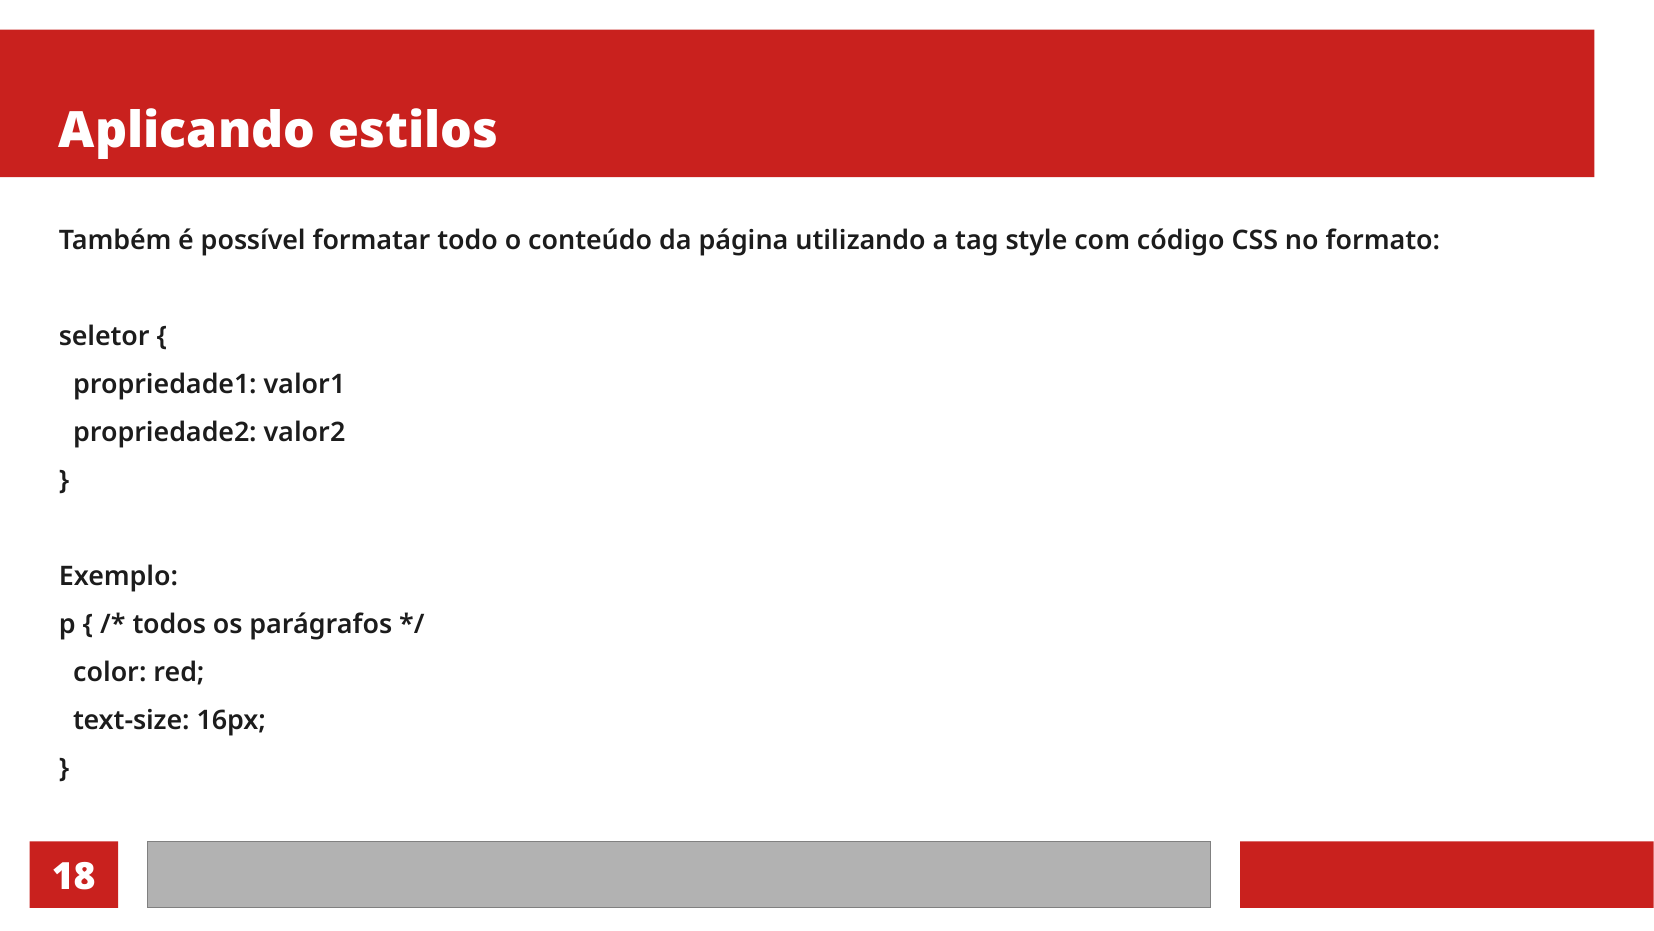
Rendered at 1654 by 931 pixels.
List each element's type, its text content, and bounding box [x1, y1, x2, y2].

title Aplicando estilos [59, 44, 1595, 163]
list Também é possível formatar todo o conteúdo da página utilizando a tag style com código CSS no formato: seletor { propriedade1: valor1 propriedade2: valor2 } Exemplo: p { /* todos os parágrafos */ color: red; text-size: 16px; } [59, 221, 1565, 798]
